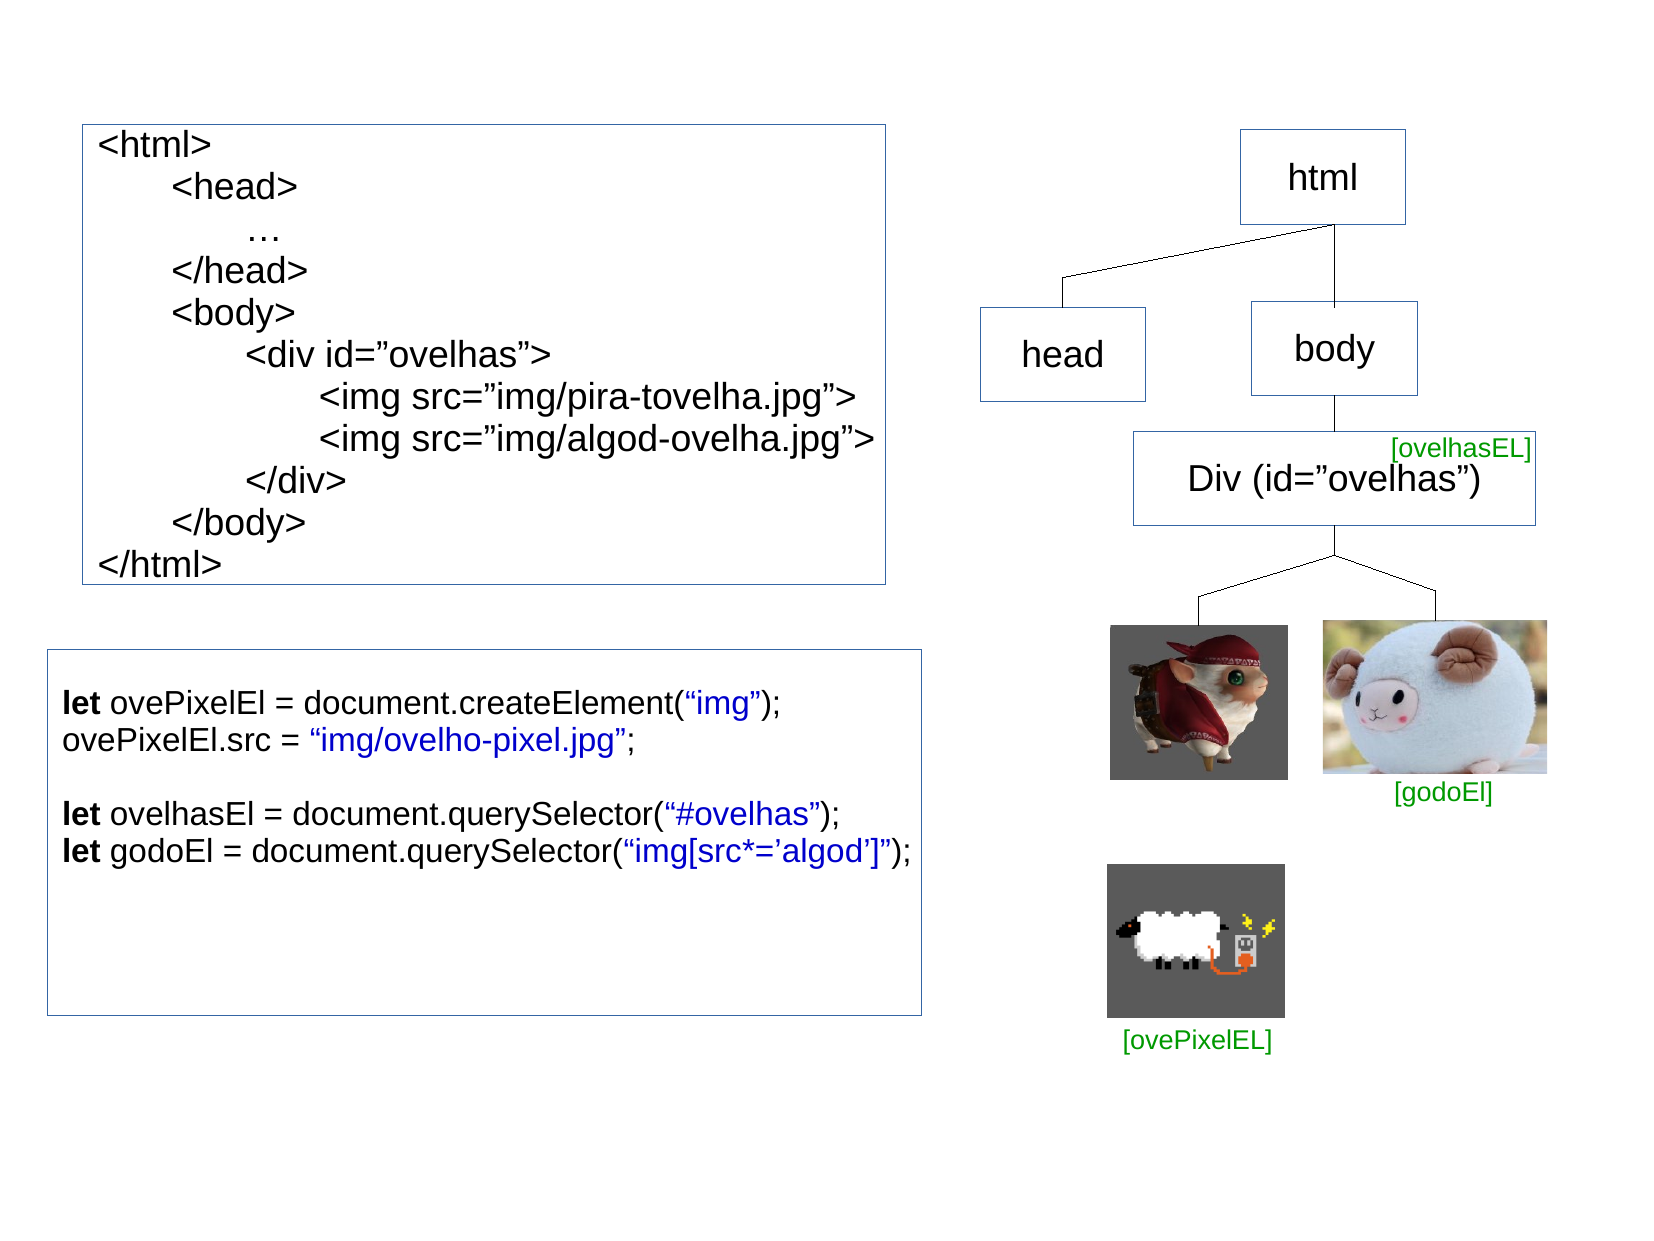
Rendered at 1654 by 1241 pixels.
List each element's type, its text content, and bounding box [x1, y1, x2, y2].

picture [1107, 864, 1285, 1017]
picture [1110, 625, 1288, 780]
text_box [ovelhasEL] [1375, 425, 1547, 471]
text_box body [1251, 301, 1418, 396]
picture [1322, 620, 1548, 774]
text_box Div (id=”ovelhas”) [1133, 431, 1536, 526]
text_box let ovePixelEl = document.createElement(“img”); ovePixelEl.src = “img/ovelho-pixel.jpg”; let ovelhasEl = document.querySelector(“#ovelhas”); let godoEl = document.querySelector(“img[src*=’algod’]”); [47, 649, 922, 1016]
text_box html [1240, 129, 1406, 225]
text_box [ovePixelEL] [1107, 1017, 1288, 1064]
text_box [godoEl] [1379, 769, 1509, 815]
text_box <html> <head> … </head> <body> <div id=”ovelhas”> <img src=”img/pira-tovelha.jpg”> <img src=”img/algod-ovelha.jpg”> </div> </body> </html> [82, 124, 886, 585]
text_box head [980, 307, 1146, 402]
